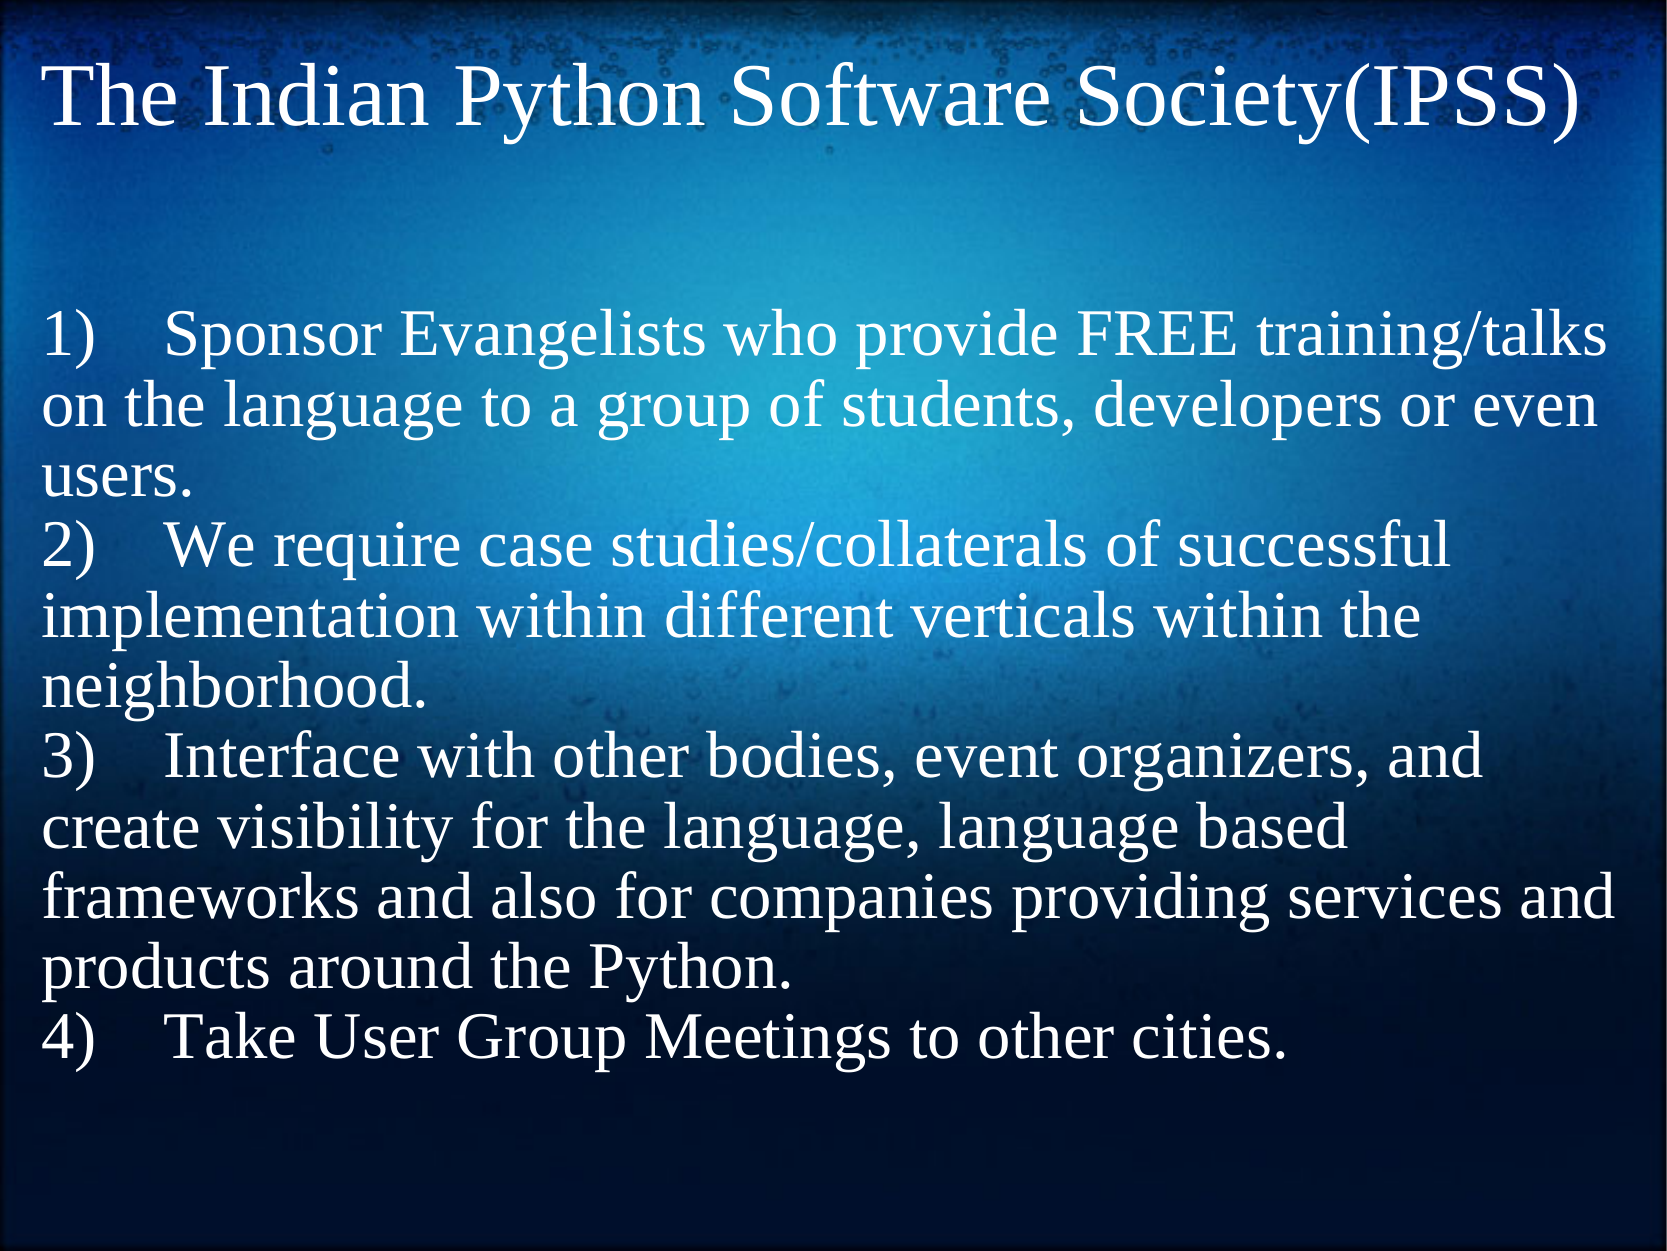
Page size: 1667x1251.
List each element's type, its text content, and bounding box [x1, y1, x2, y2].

list 1) Sponsor Evangelists who provide FREE training/talks on the language to a group of students, developers or even users. 2) We require case studies/collaterals of successful implementation within different verticals within the neighborhood. 3) Interface with other bodies, event organizers, and create visibility for the language, language based frameworks and also for companies providing services and products around the Python. 4) Take User Group Meetings to other cities. [41, 299, 1628, 1251]
picture [0, 0, 1667, 1251]
title The Indian Python Software Society(IPSS) [40, 50, 1627, 201]
